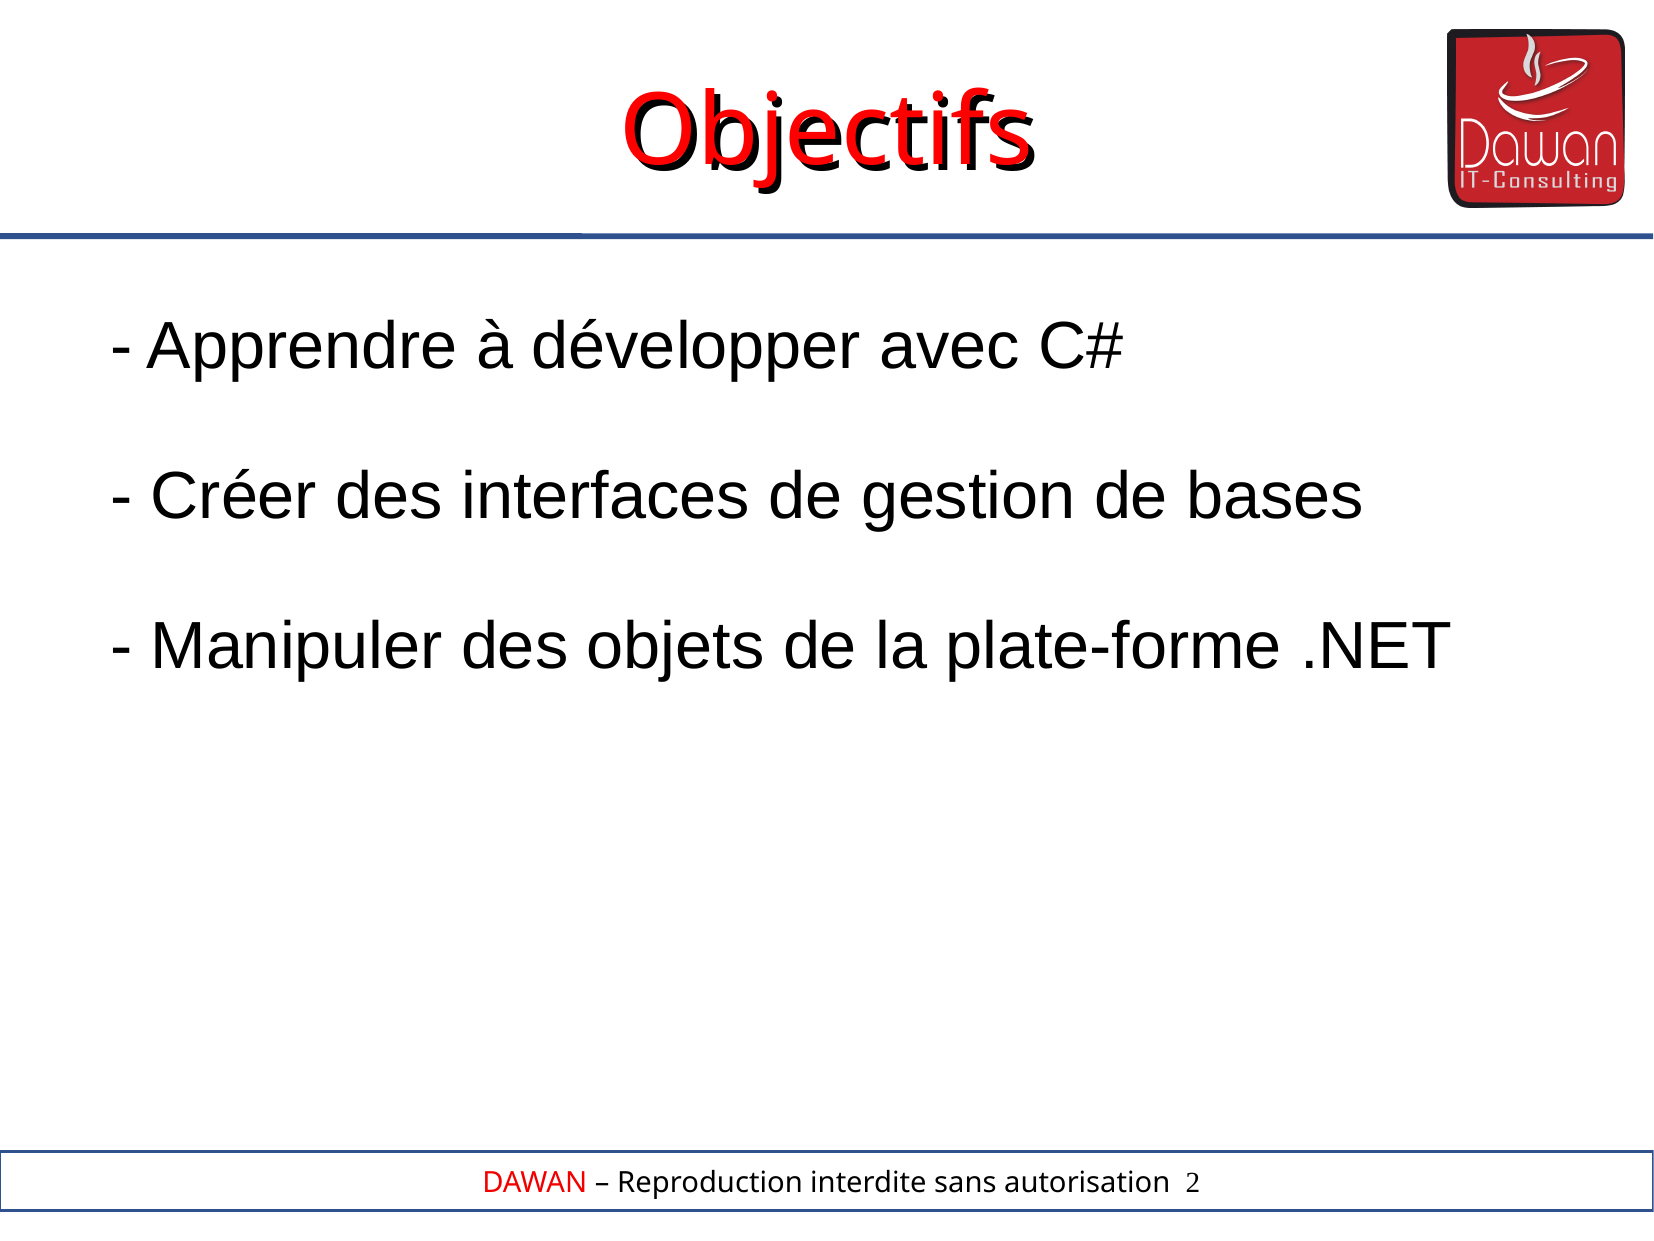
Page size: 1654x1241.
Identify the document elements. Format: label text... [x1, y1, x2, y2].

text_box [1185, 1163, 1565, 1228]
text_box - Apprendre à développer avec C# - Créer des interfaces de gestion de bases - Manipuler des objets de la plate-forme .NET [95, 301, 1554, 690]
text_box Objectifs [88, 50, 1565, 182]
